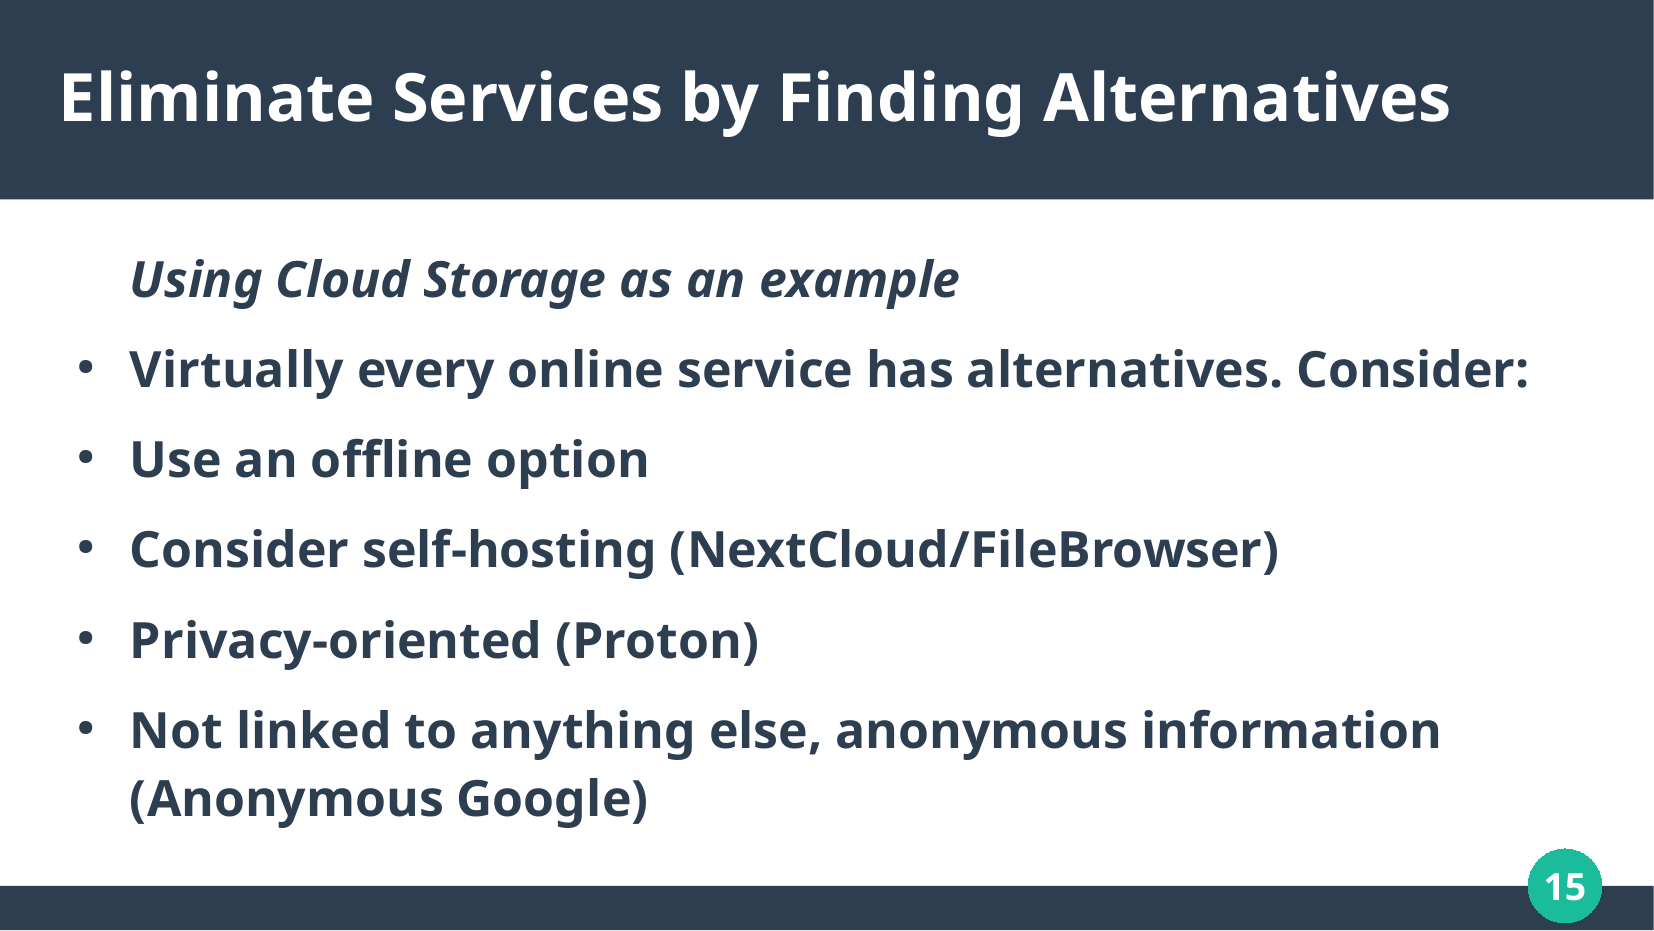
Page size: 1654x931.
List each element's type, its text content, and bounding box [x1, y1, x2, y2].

title Eliminate Services by Finding Alternatives [59, 37, 1595, 155]
list Using Cloud Storage as an example Virtually every online service has alternatives. Consider: Use an offline option Consider self-hosting (NextCloud/FileBrowser) Privacy-oriented (Proton) Not linked to anything else, anonymous information (Anonymous Google) [59, 243, 1595, 864]
